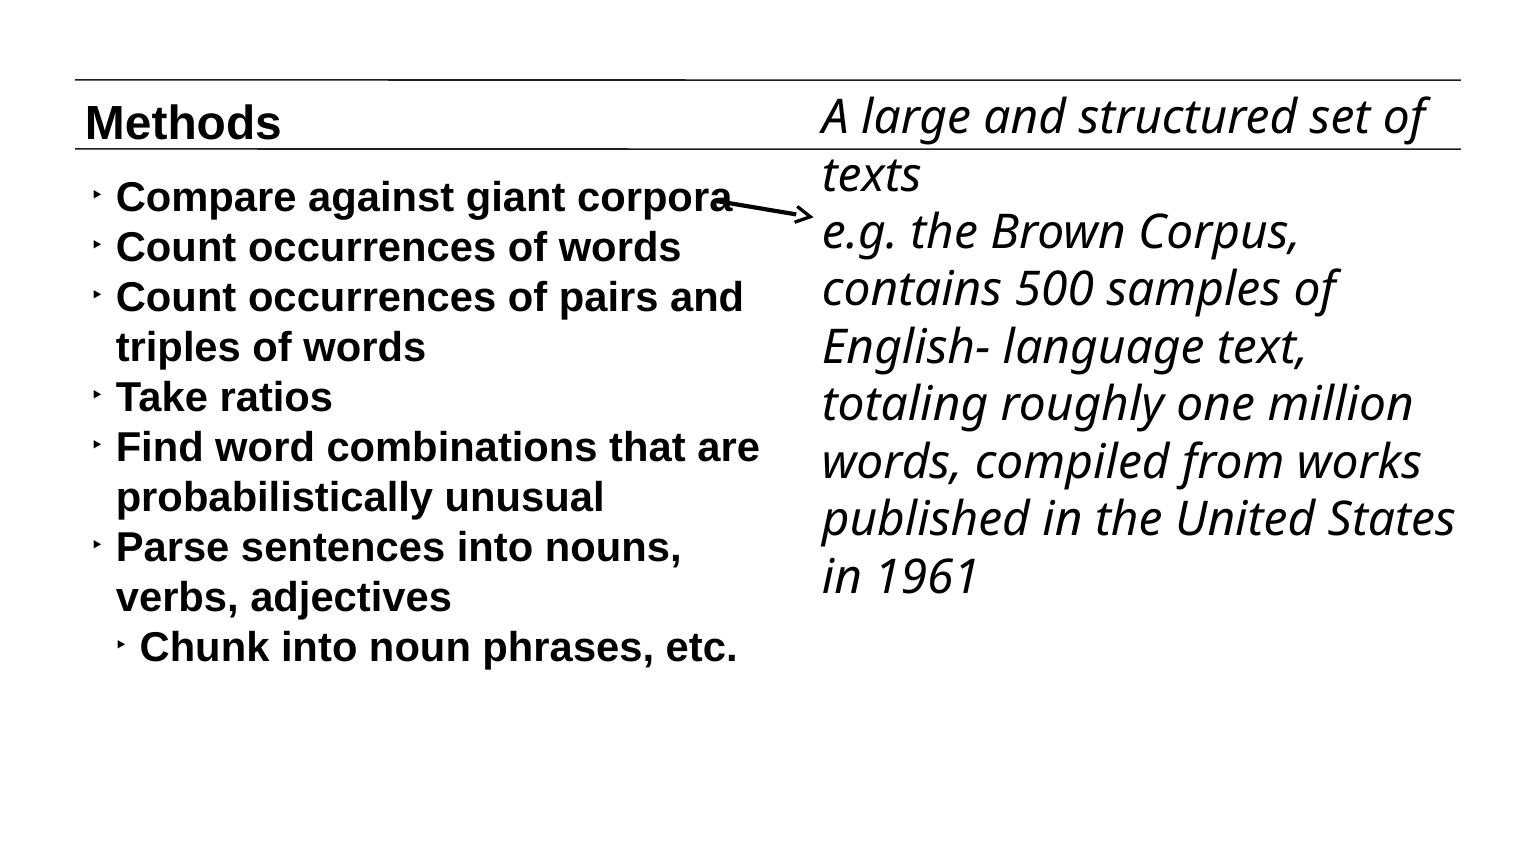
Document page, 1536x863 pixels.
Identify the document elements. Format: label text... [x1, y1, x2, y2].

text_box A large and structured set of texts e.g. the Brown Corpus, contains 500 samples of English- language text, totaling roughly one million words, compiled from works published in the United States in 1961 [813, 77, 1493, 669]
title Methods [76, 82, 813, 162]
list Compare against giant corpora Count occurrences of words Count occurrences of pairs and triples of words Take ratios Find word combinations that are probabilistically unusual Parse sentences into nouns, verbs, adjectives Chunk into noun phrases, etc. [76, 161, 772, 823]
